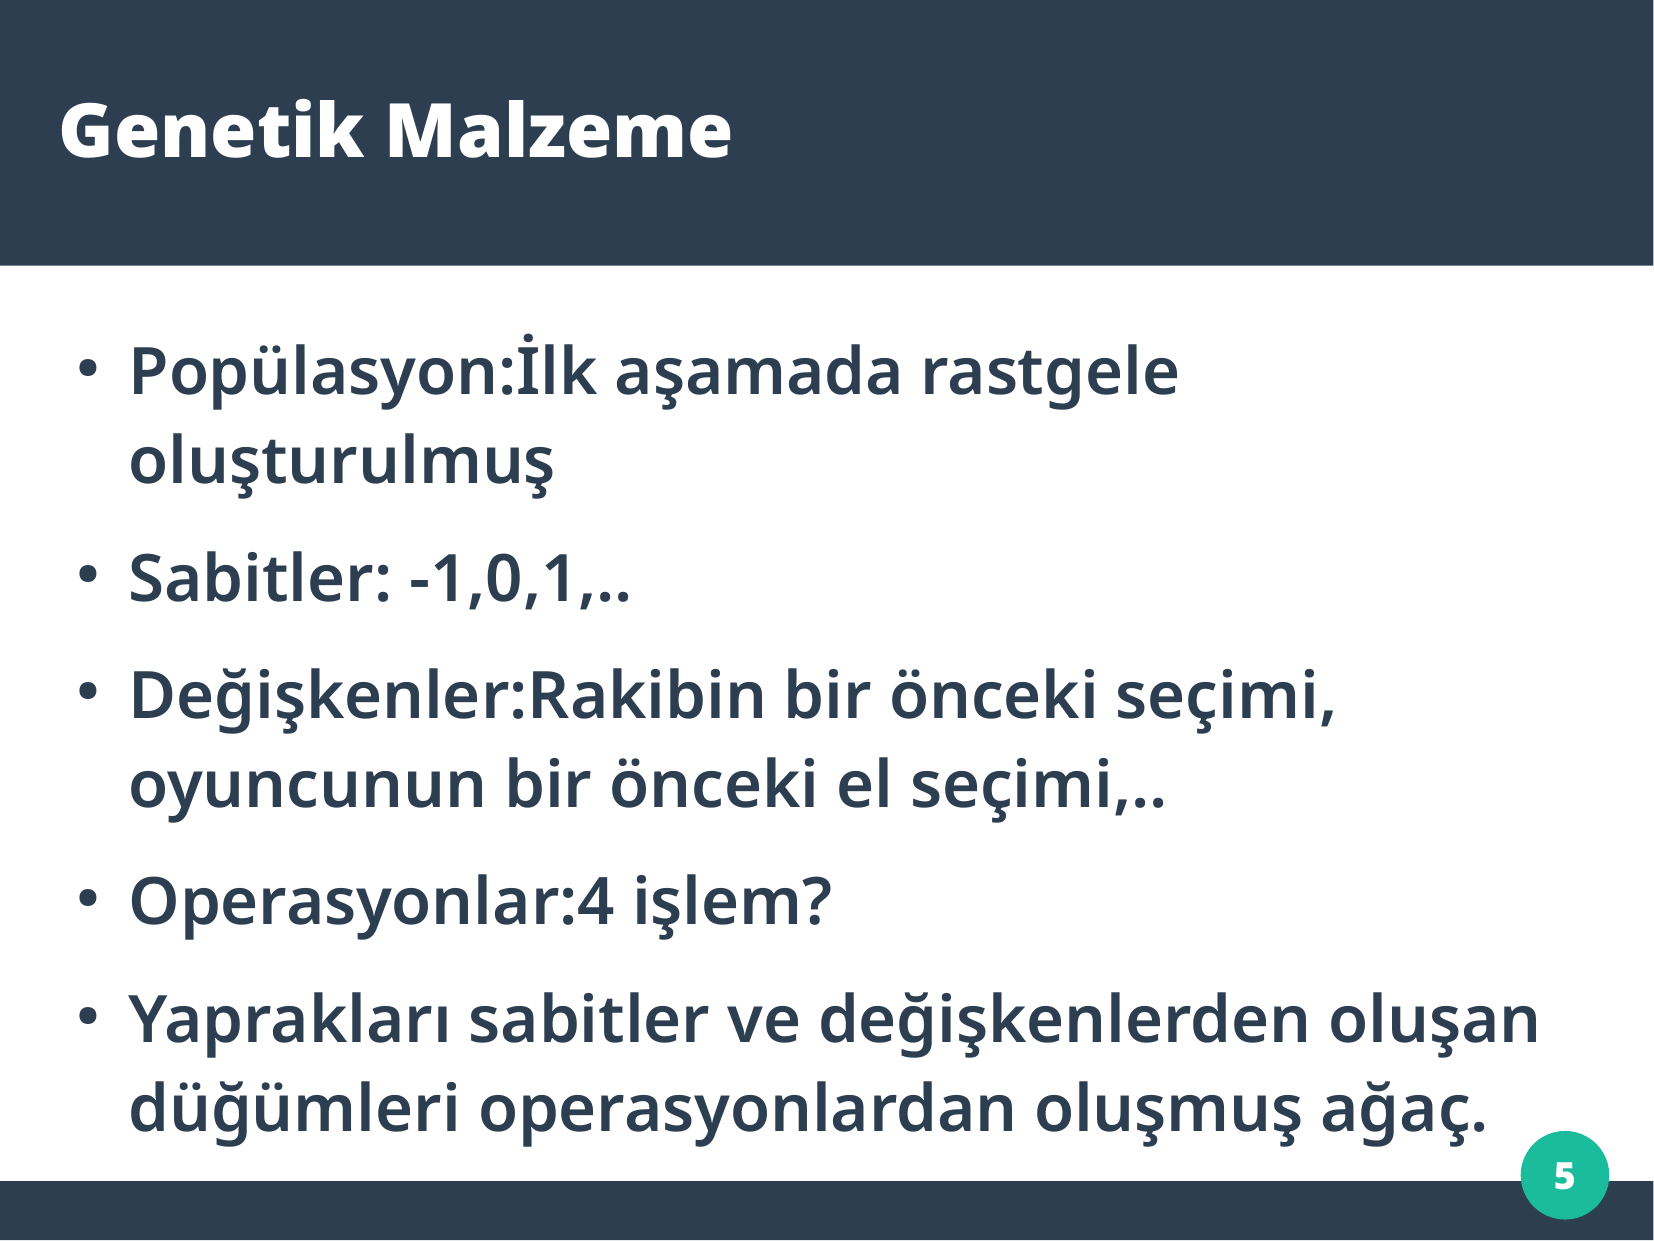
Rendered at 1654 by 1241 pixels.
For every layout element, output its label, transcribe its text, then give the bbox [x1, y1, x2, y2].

list Popülasyon:İlk aşamada rastgele oluşturulmuş Sabitler: -1,0,1,.. Değişkenler:Rakibin bir önceki seçimi, oyuncunun bir önceki el seçimi,.. Operasyonlar:4 işlem? Yaprakları sabitler ve değişkenlerden oluşan düğümleri operasyonlardan oluşmuş ağaç. [59, 324, 1595, 1152]
title Genetik Malzeme [59, 49, 1595, 207]
